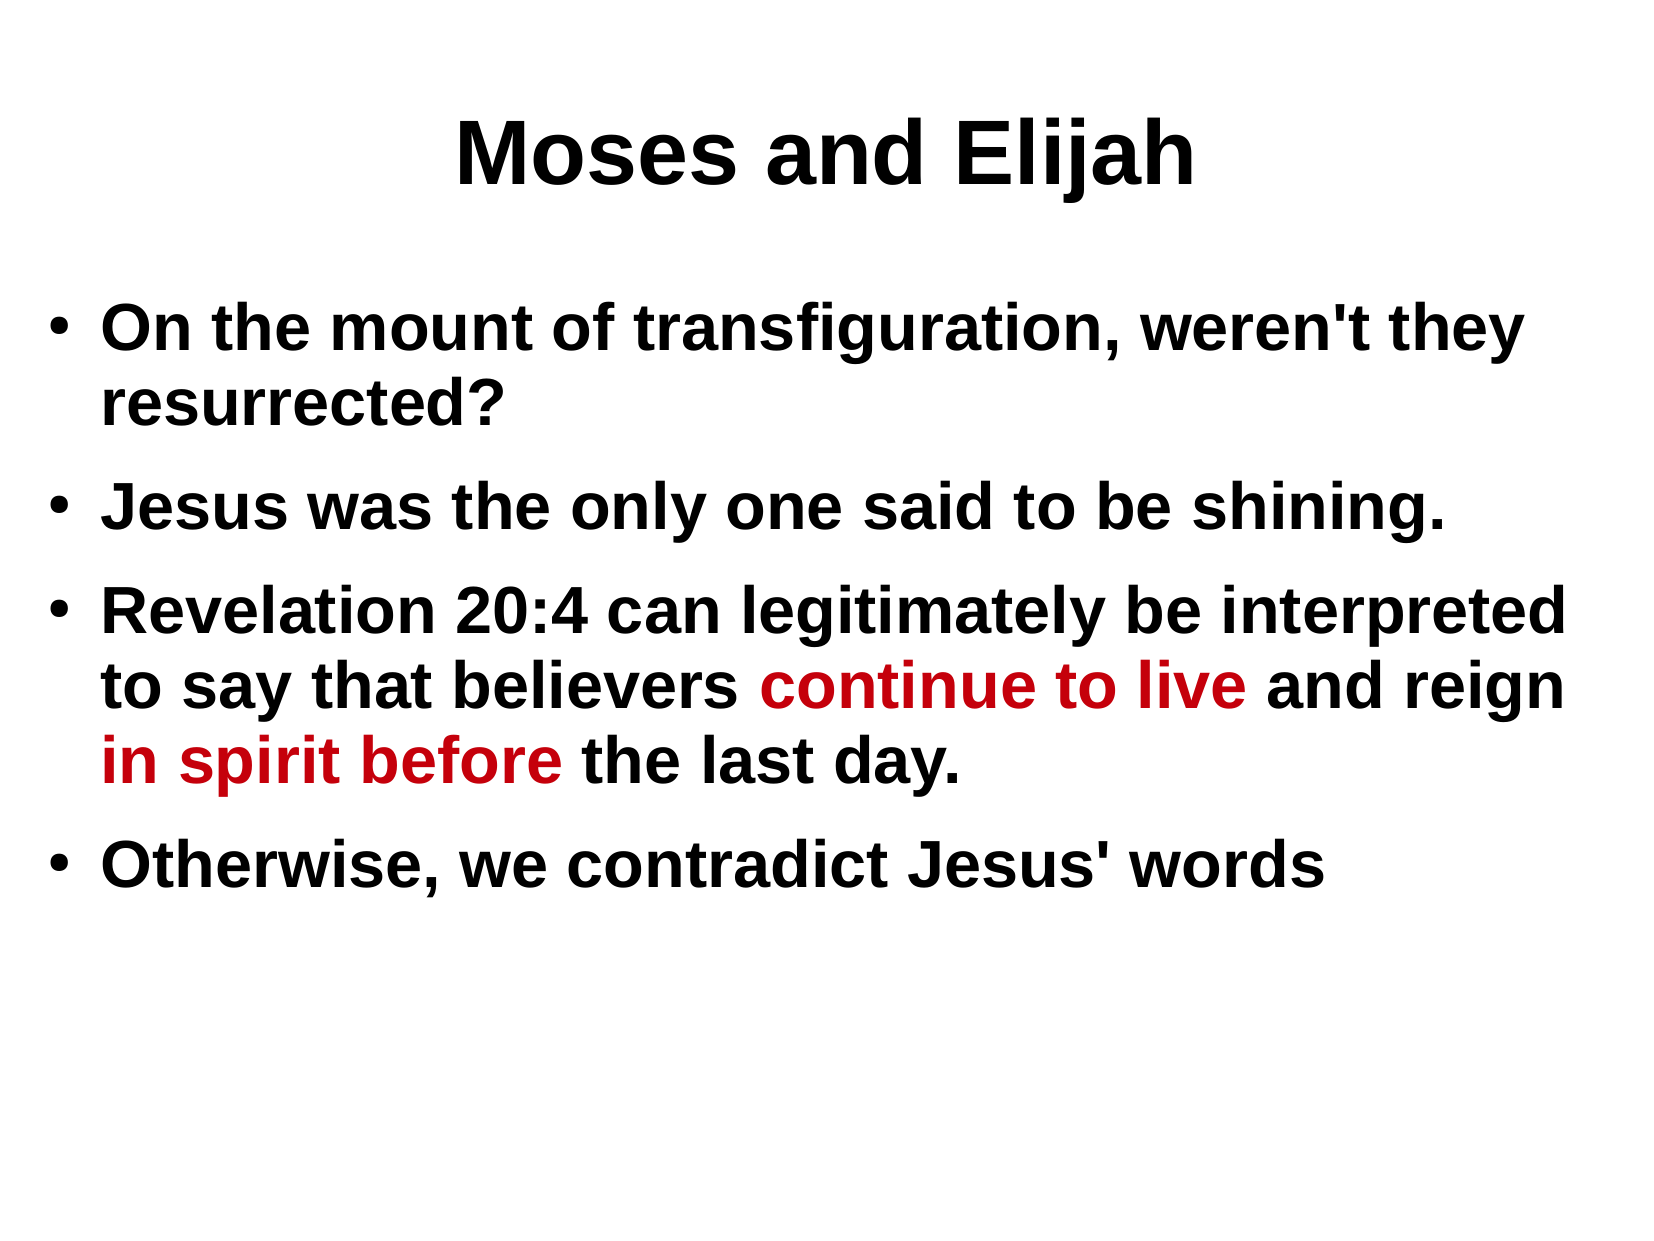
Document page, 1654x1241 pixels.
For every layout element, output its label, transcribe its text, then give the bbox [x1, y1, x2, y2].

title Moses and Elijah [82, 49, 1571, 257]
list On the mount of transfiguration, weren't they resurrected? Jesus was the only one said to be shining. Revelation 20:4 can legitimately be interpreted to say that believers continue to live and reign in spirit before the last day. Otherwise, we contradict Jesus' words [29, 290, 1625, 1211]
